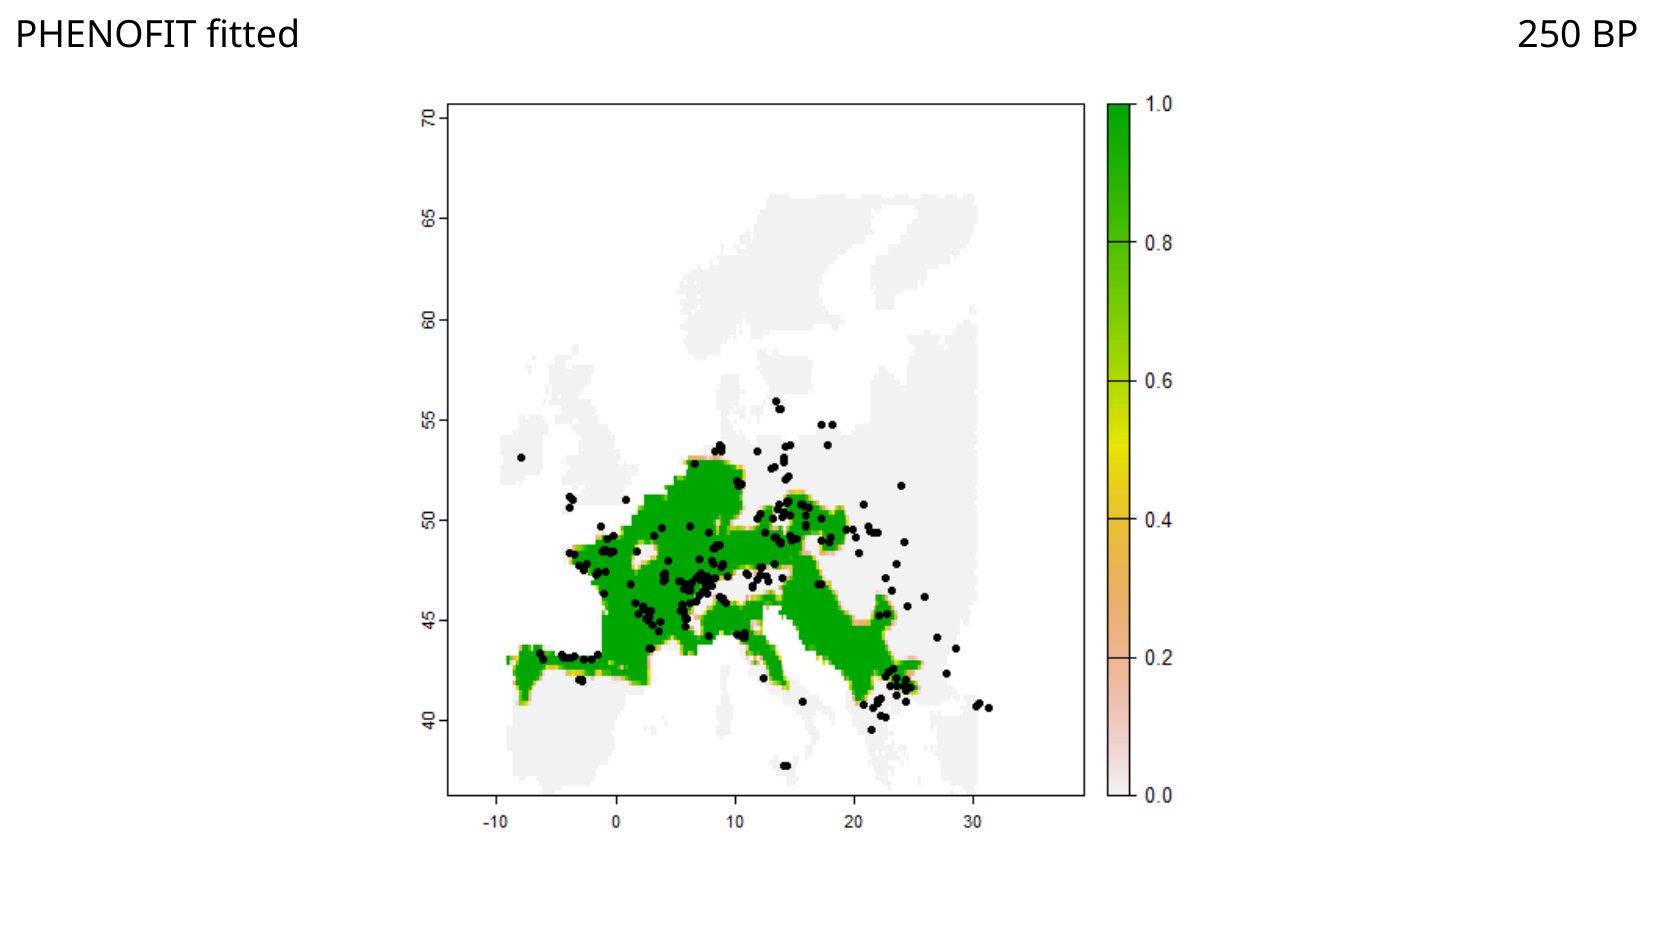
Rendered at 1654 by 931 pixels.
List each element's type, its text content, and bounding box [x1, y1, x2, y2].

picture [355, 41, 1298, 889]
text_box PHENOFIT fitted [0, 0, 826, 66]
text_box 250 BP [826, 0, 1654, 66]
